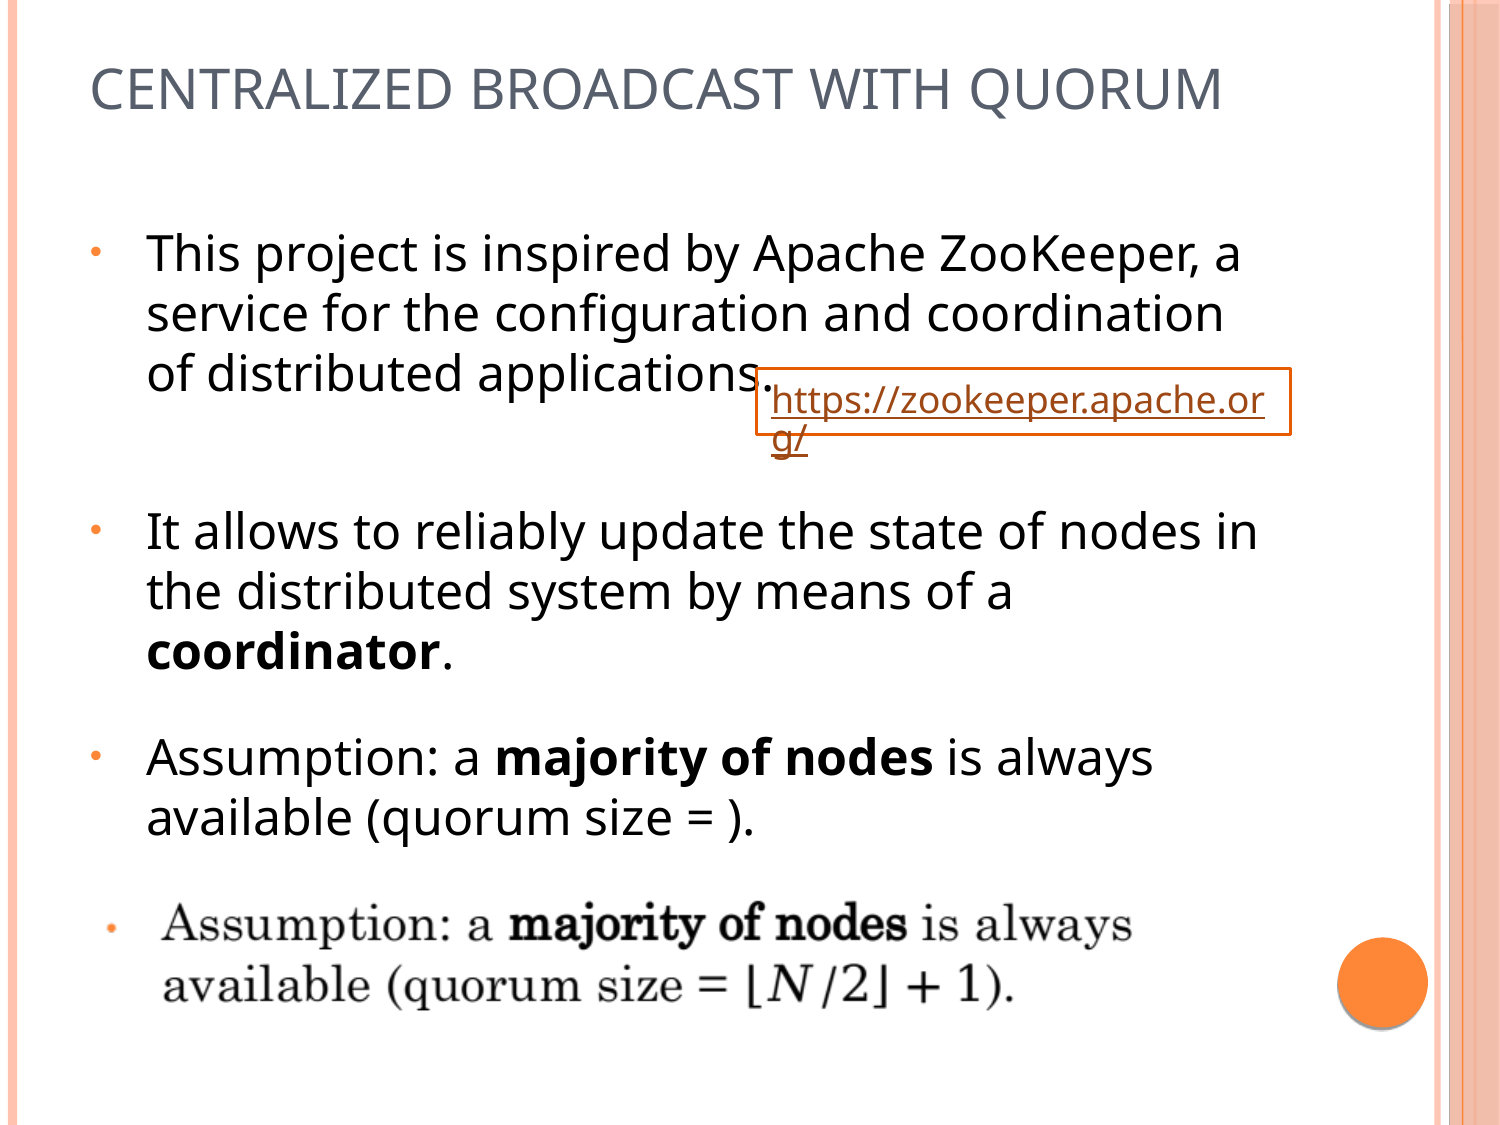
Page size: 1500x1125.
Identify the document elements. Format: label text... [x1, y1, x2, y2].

list This project is inspired by Apache ZooKeeper, a service for the configuration and coordination of distributed applications. [75, 213, 1300, 430]
text_box It allows to reliably update the state of nodes in the distributed system by means of a coordinator. [75, 491, 1291, 693]
slide_number [1333, 940, 1434, 1027]
title Centralized broadcast with quorum [75, 45, 1300, 129]
text_box https://zookeeper.apache.org/ [756, 368, 1291, 435]
text_box [90, 884, 1315, 1031]
text_box Assumption: a majority of nodes is always available (quorum size = ). [75, 718, 1300, 864]
